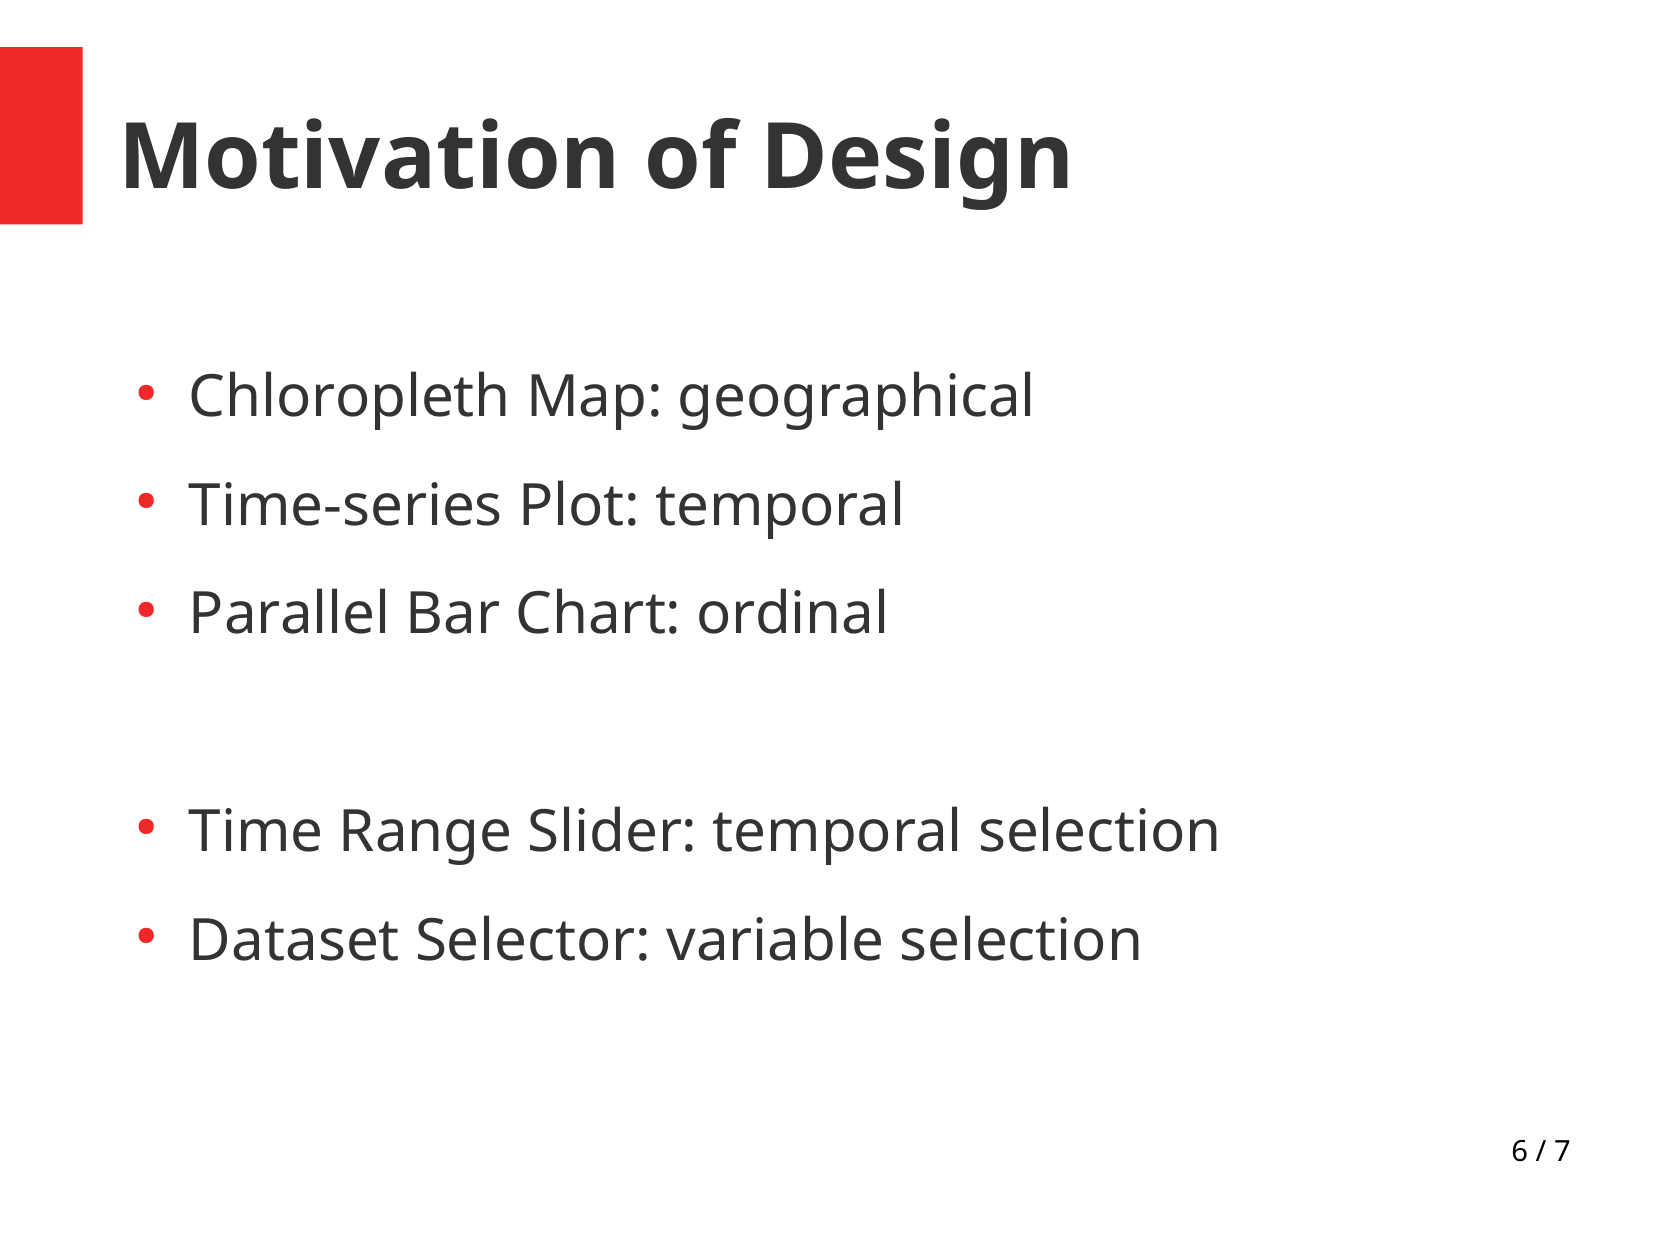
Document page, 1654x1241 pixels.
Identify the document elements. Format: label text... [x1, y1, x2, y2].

list Chloropleth Map: geographical Time-series Plot: temporal Parallel Bar Chart: ordinal Time Range Slider: temporal selection Dataset Selector: variable selection [118, 354, 1536, 1074]
title Motivation of Design [118, 49, 1571, 257]
